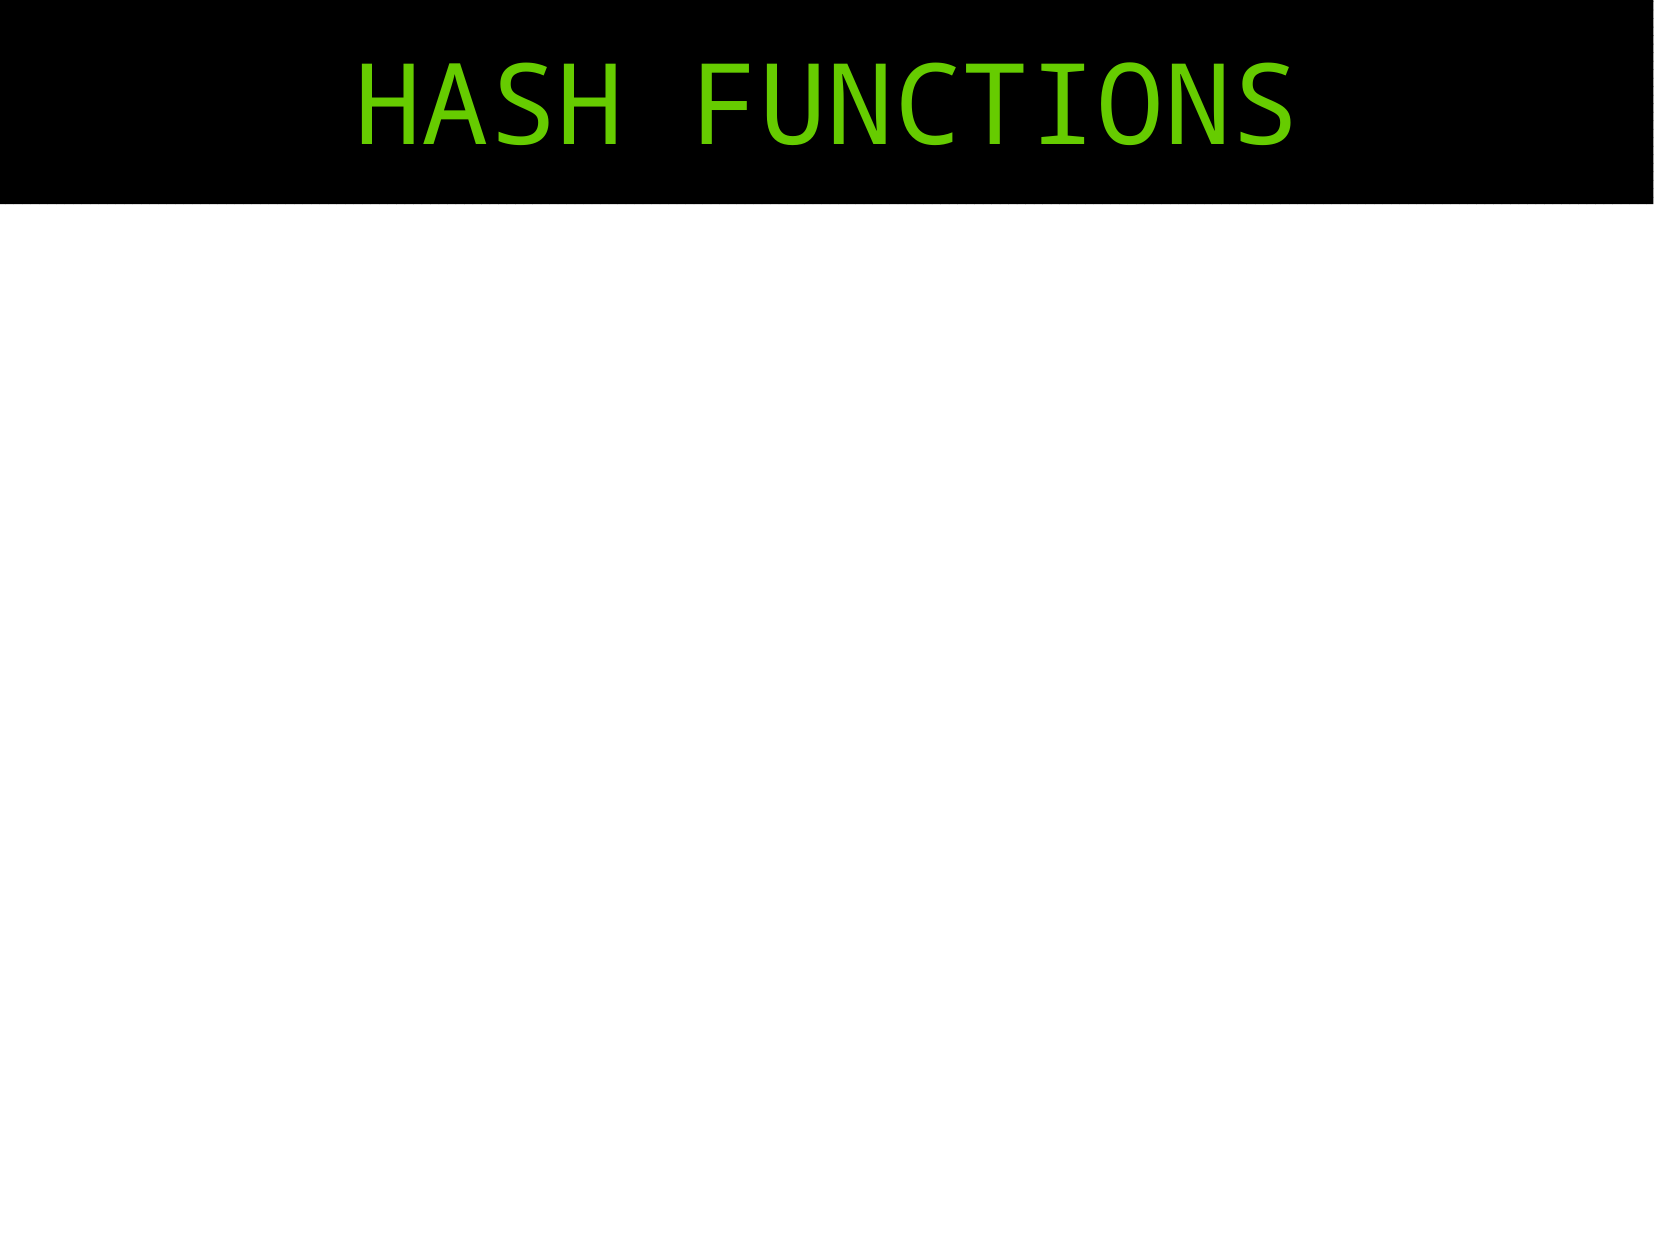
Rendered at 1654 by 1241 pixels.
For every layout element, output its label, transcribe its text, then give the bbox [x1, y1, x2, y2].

title HASH FUNCTIONS [0, 0, 1654, 205]
